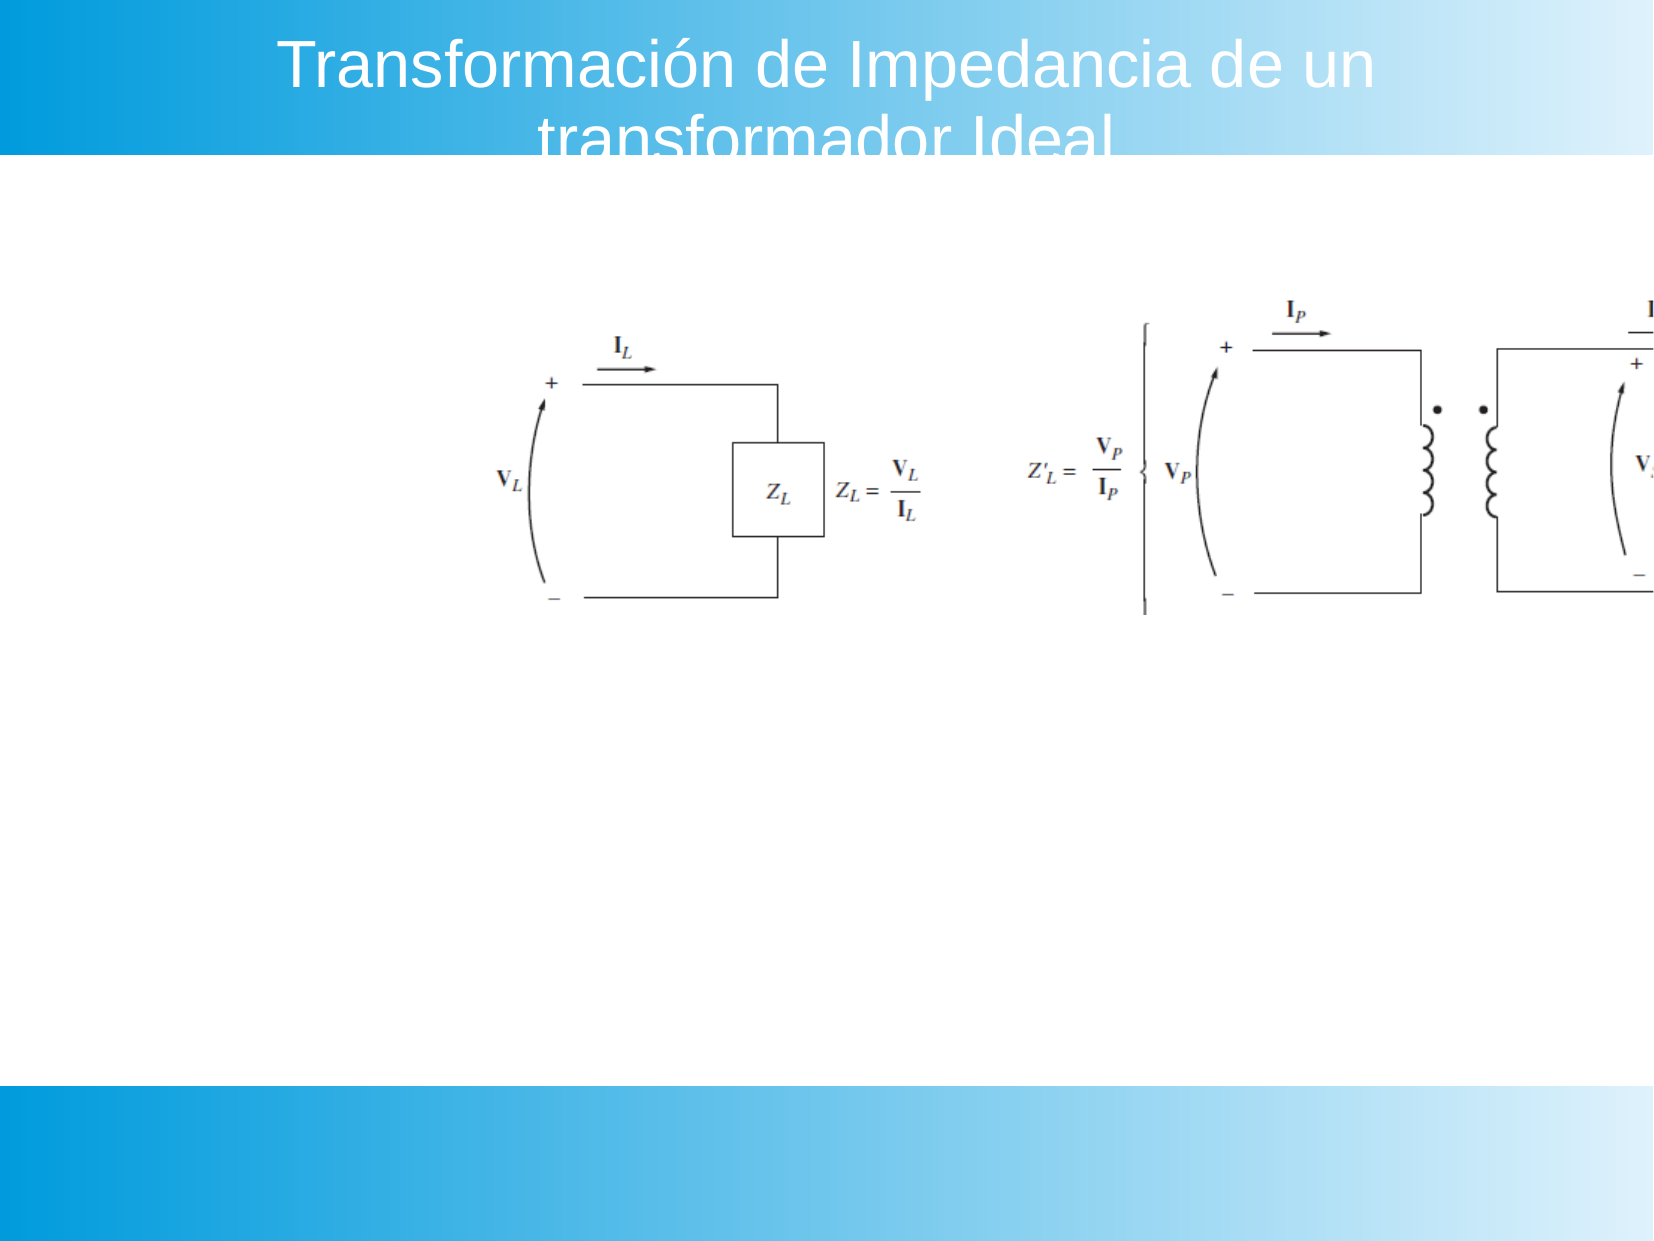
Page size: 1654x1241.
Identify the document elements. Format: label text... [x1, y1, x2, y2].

title Transformación de Impedancia de un transformador Ideal [82, 26, 1571, 177]
picture [472, 274, 1654, 615]
